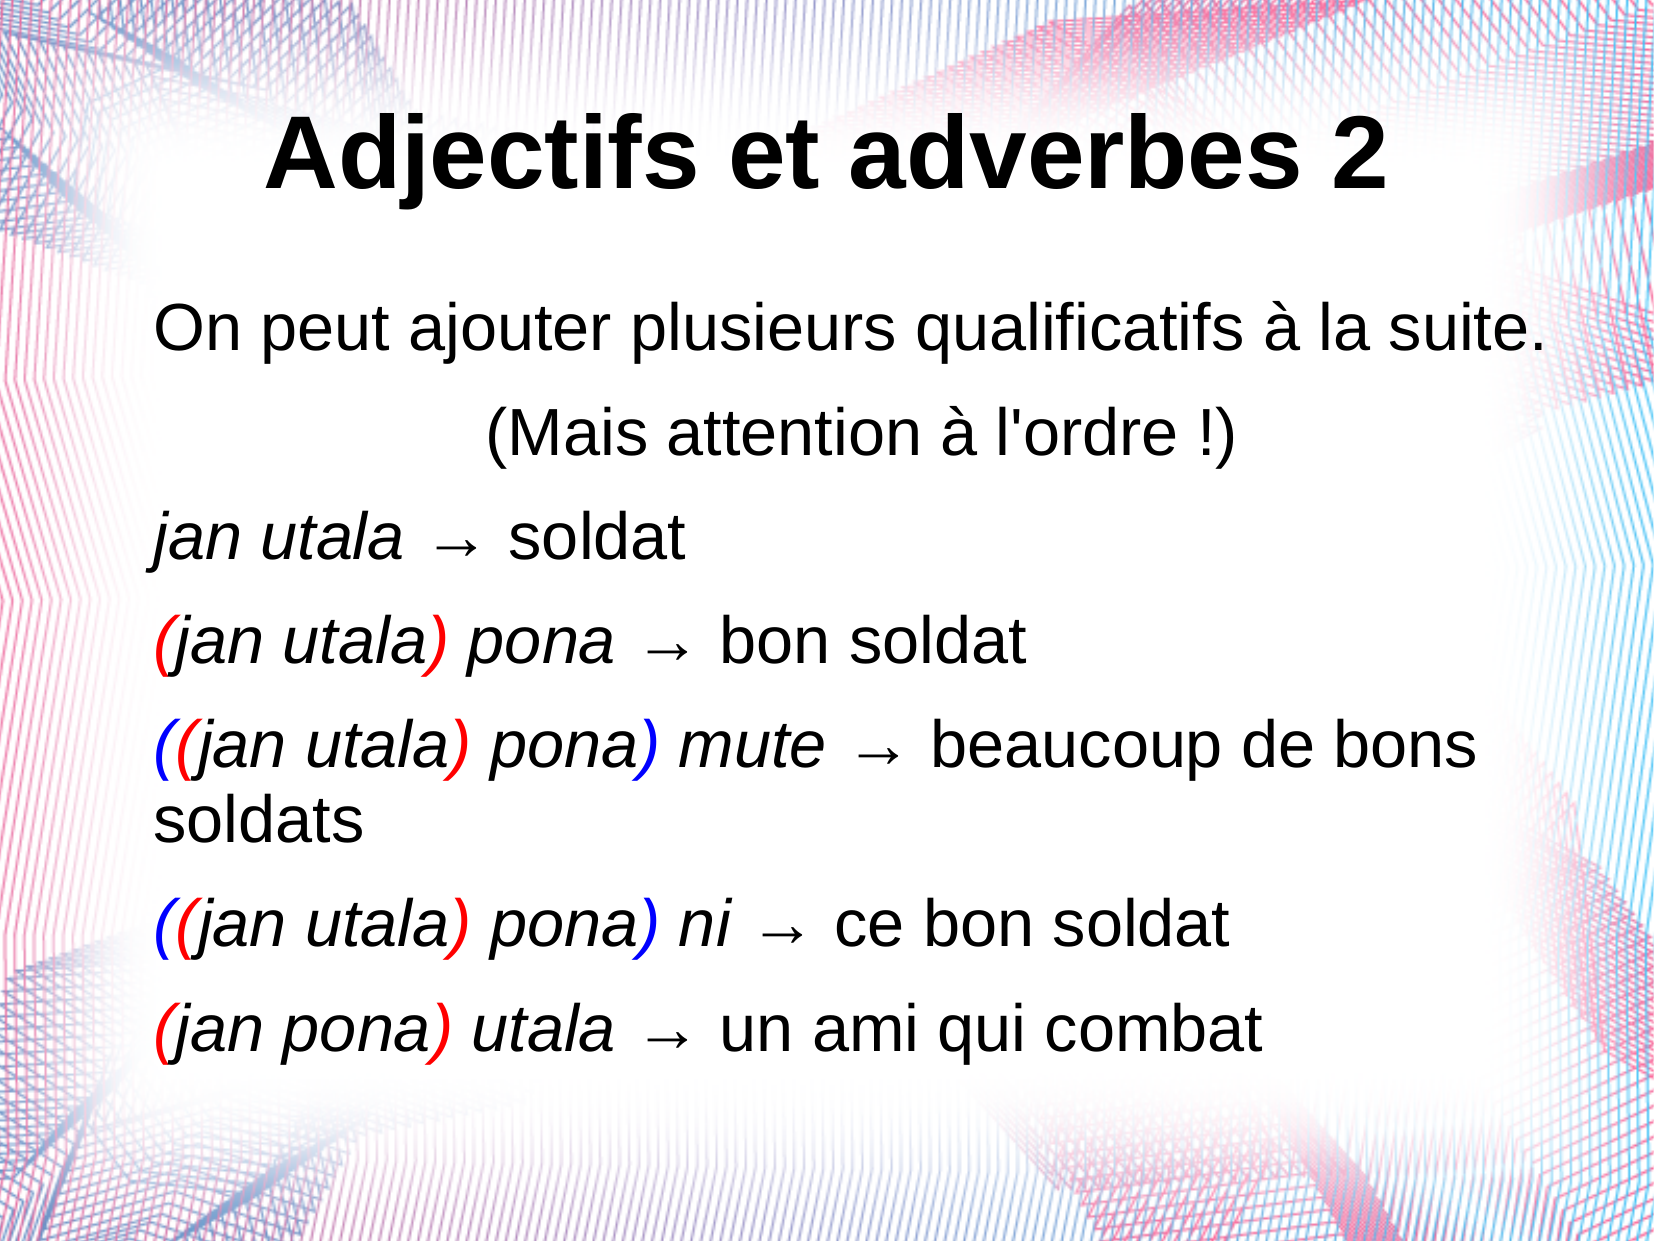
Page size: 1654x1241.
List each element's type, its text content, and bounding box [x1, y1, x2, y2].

title Adjectifs et adverbes 2 [82, 49, 1571, 257]
picture [0, 0, 1654, 1241]
list On peut ajouter plusieurs qualificatifs à la suite. (Mais attention à l'ordre !) jan utala → soldat (jan utala) pona → bon soldat ((jan utala) pona) mute → beaucoup de bons soldats ((jan utala) pona) ni → ce bon soldat (jan pona) utala → un ami qui combat [82, 290, 1571, 1066]
